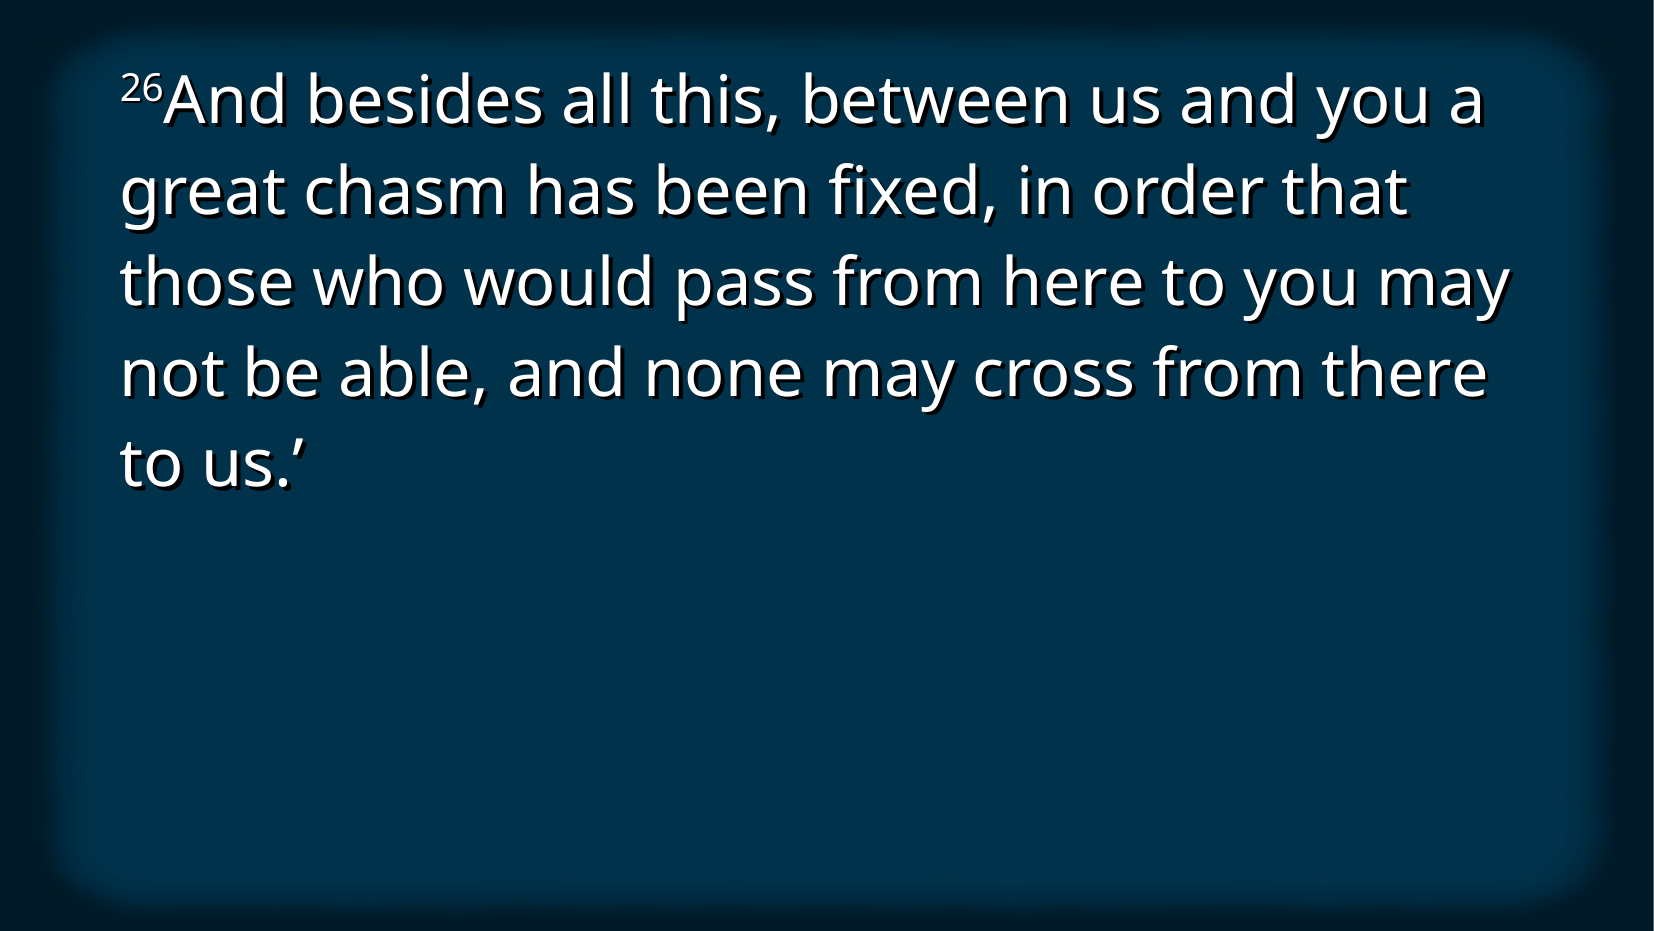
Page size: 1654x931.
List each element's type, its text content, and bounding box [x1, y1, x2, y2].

text_box 26And besides all this, between us and you a great chasm has been fixed, in order that those who would pass from here to you may not be able, and none may cross from there to us.’ [105, 45, 1561, 415]
picture [0, 0, 1654, 931]
